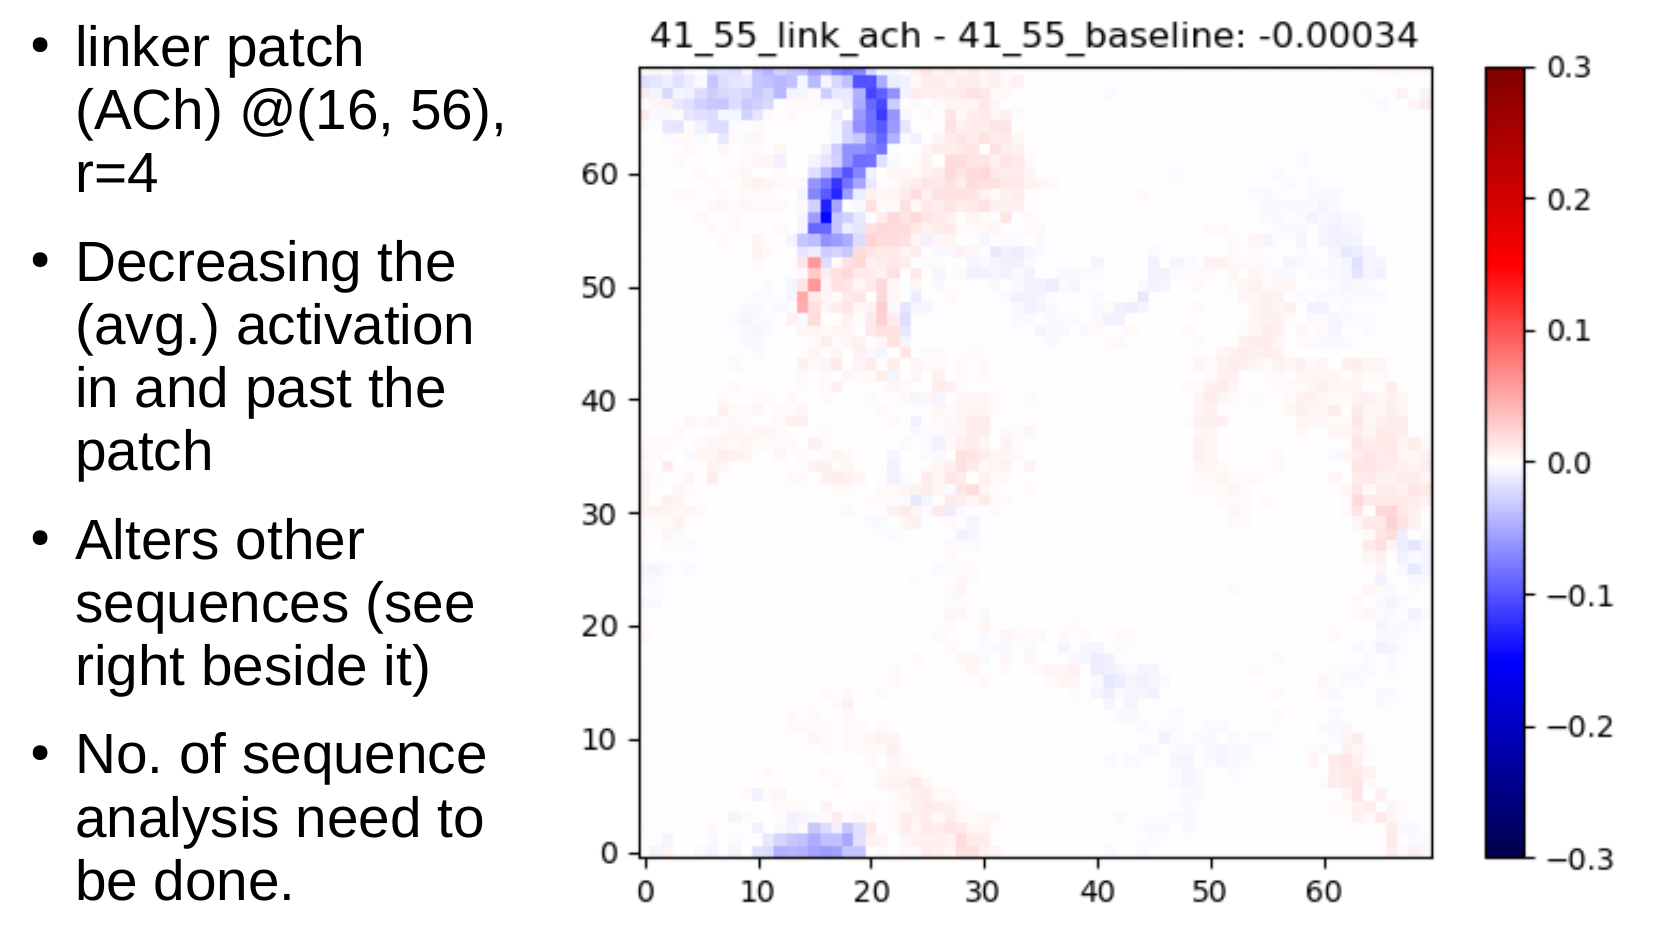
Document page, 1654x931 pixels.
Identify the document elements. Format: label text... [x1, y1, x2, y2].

list linker patch (ACh) @(16, 56), r=4 Decreasing the (avg.) activation in and past the patch Alters other sequences (see right beside it) No. of sequence analysis need to be done. [15, 15, 525, 916]
picture [525, 0, 1650, 931]
